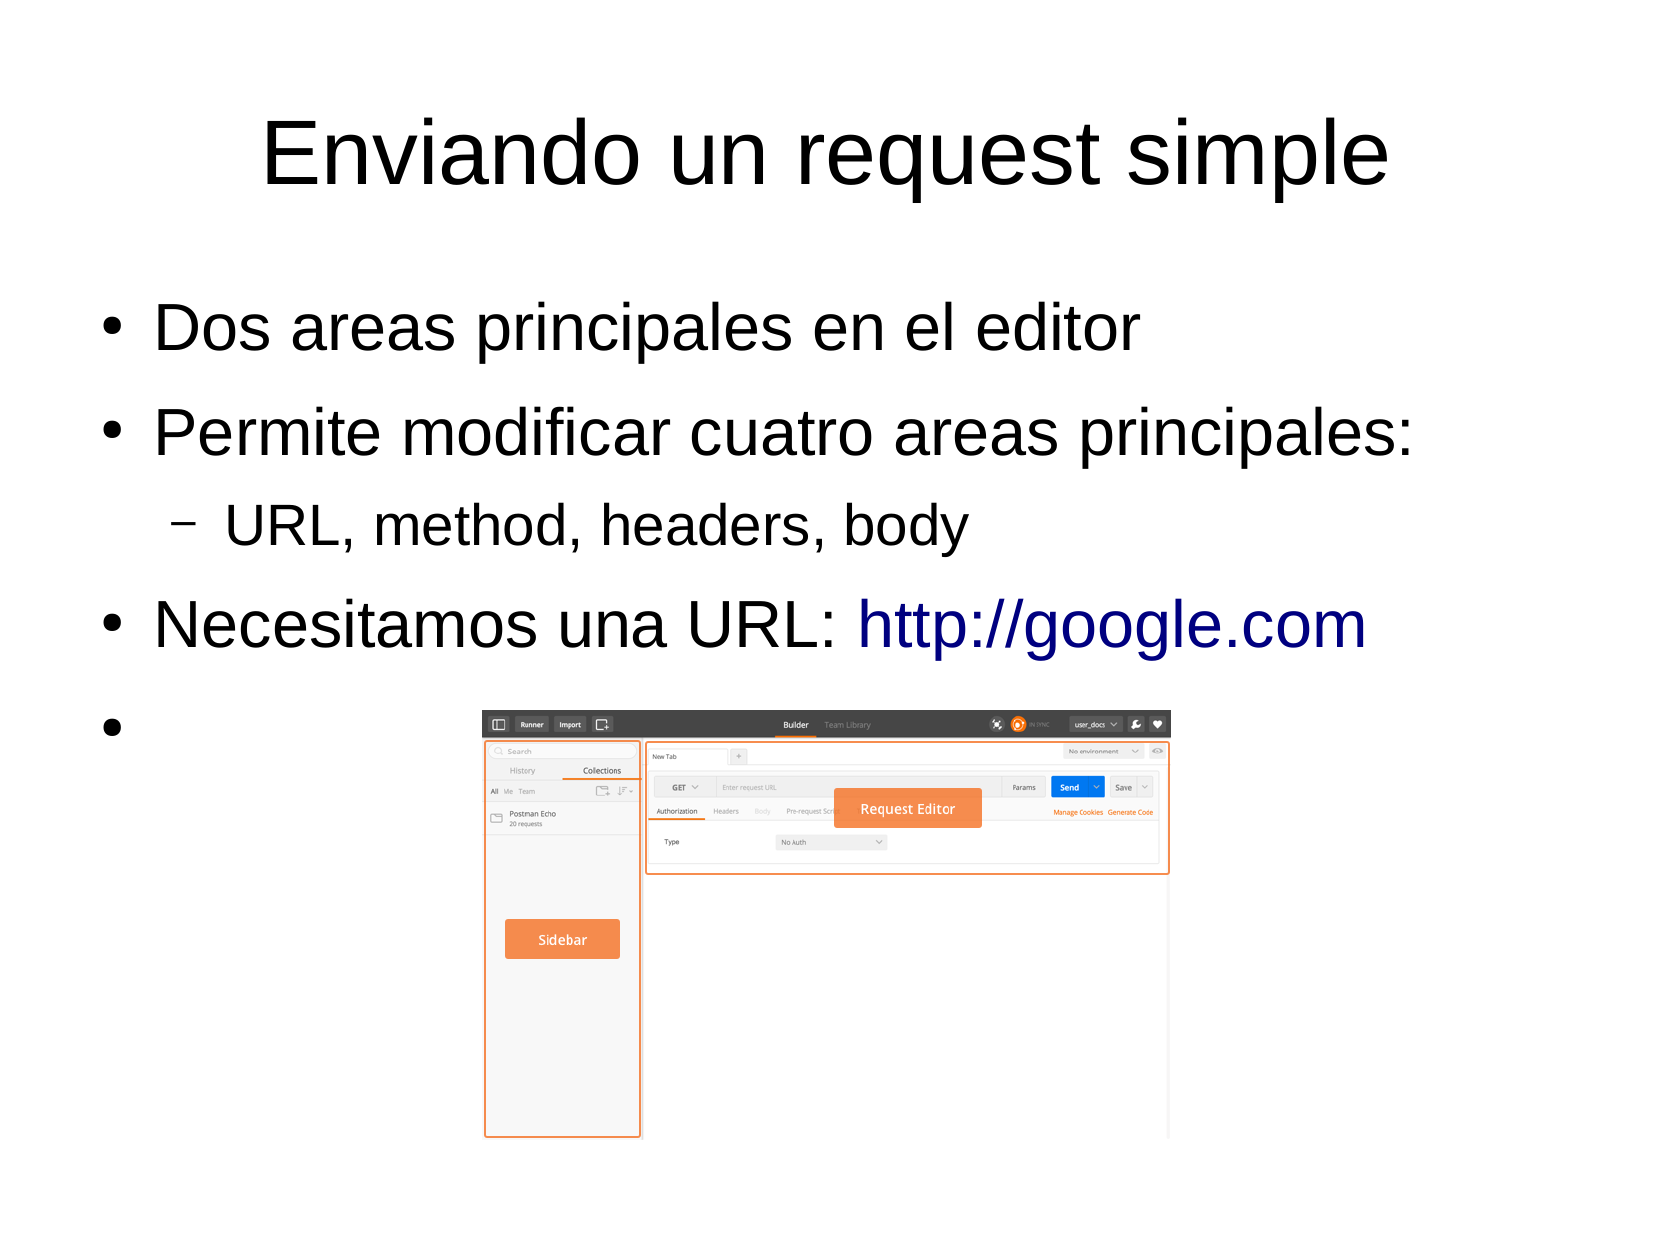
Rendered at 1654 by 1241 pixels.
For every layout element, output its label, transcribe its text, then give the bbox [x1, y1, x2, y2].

title Enviando un request simple [82, 49, 1571, 257]
list Dos areas principales en el editor Permite modificar cuatro areas principales: URL, method, headers, body Necesitamos una URL: http://google.com [82, 290, 1571, 1010]
picture [482, 710, 1171, 1141]
